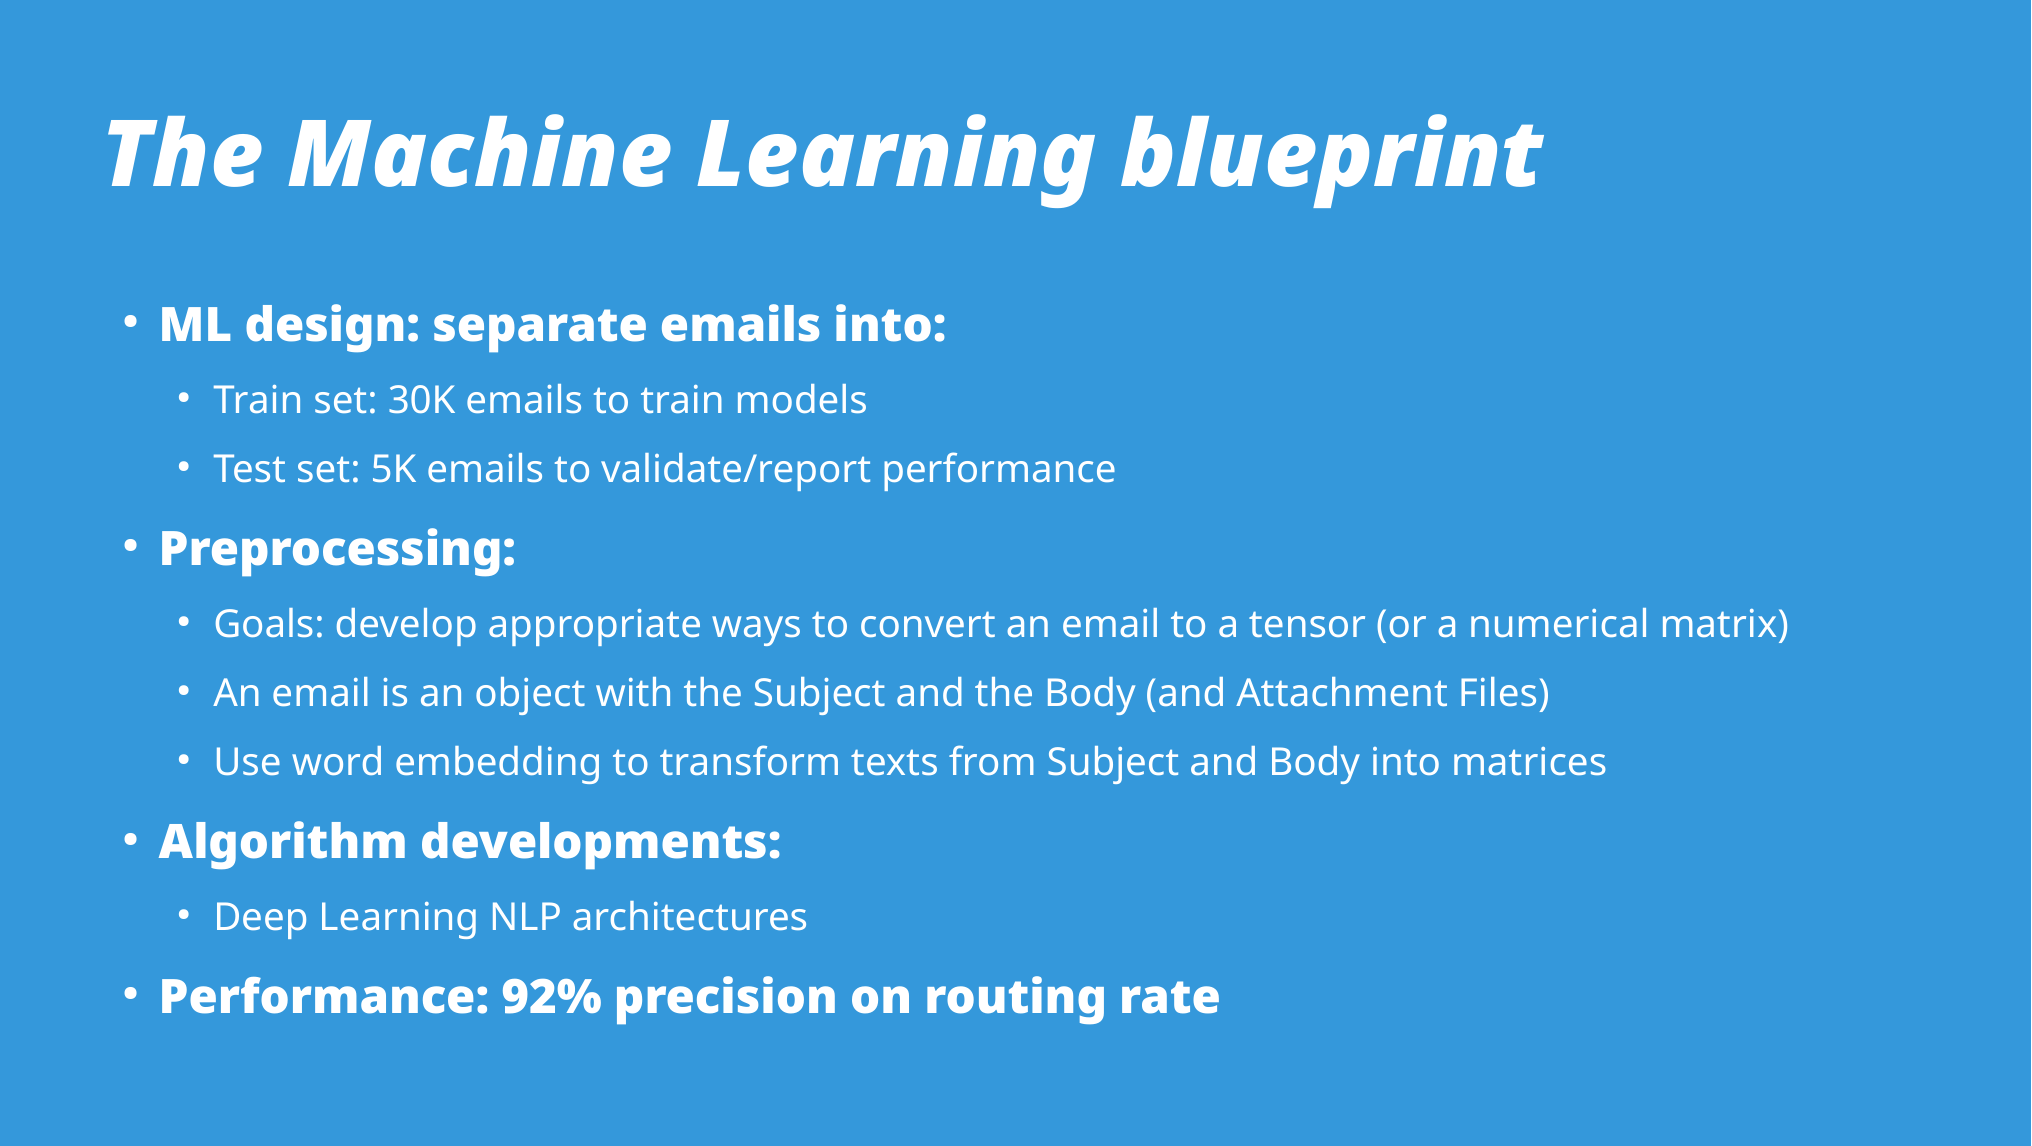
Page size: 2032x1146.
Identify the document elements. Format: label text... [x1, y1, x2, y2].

title The Machine Learning blueprint [101, 54, 1930, 246]
list ML design: separate emails into: Train set: 30K emails to train models Test set: 5K emails to validate/report performance Preprocessing: Goals: develop appropriate ways to convert an email to a tensor (or a numerical matrix) An email is an object with the Subject and the Body (and Attachment Files) Use word embedding to transform texts from Subject and Body into matrices Algorithm developments: Deep Learning NLP architectures Performance: 92% precision on routing rate [108, 290, 1938, 1037]
